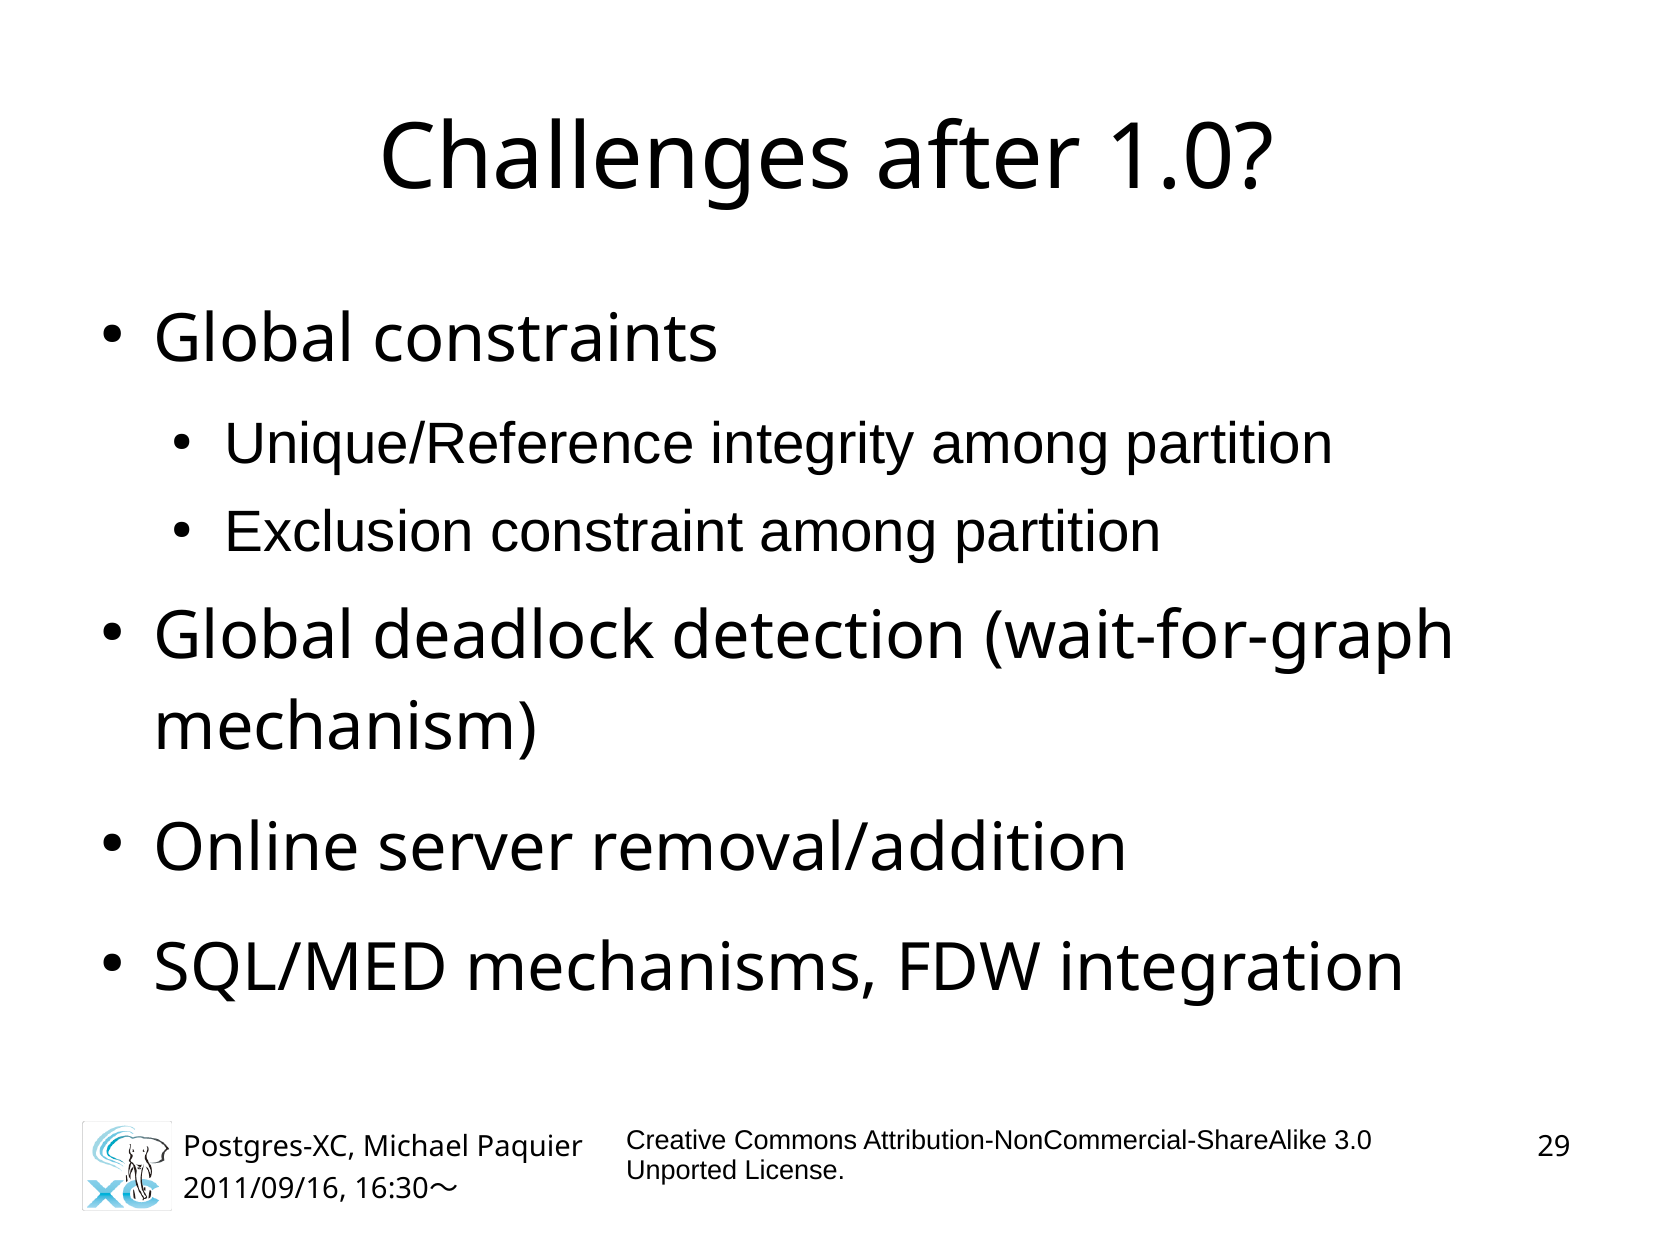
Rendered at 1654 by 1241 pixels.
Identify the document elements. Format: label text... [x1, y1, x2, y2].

title Challenges after 1.0? [82, 56, 1571, 250]
list Global constraints Unique/Reference integrity among partition Exclusion constraint among partition Global deadlock detection (wait-for-graph mechanism) Online server removal/addition SQL/MED mechanisms, FDW integration [82, 290, 1571, 1109]
picture [82, 1121, 172, 1211]
